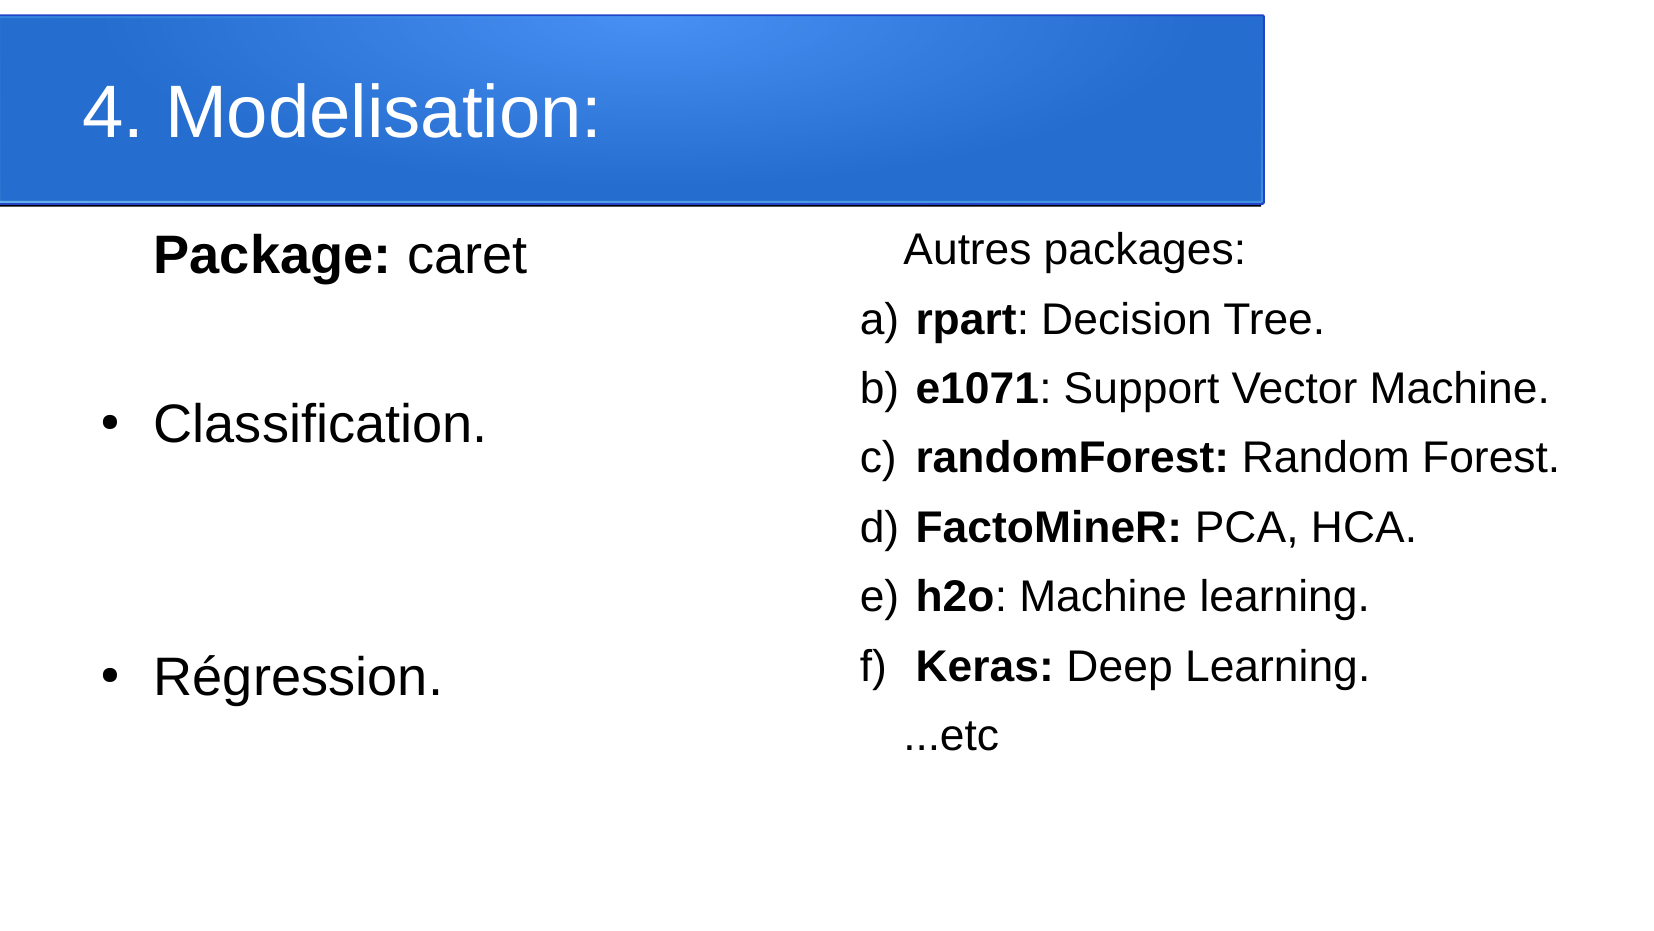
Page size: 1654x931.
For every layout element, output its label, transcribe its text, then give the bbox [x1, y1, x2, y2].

list Package: caret Classification. Régression. [82, 224, 809, 764]
title 4. Modelisation: [82, 35, 1235, 189]
list Autres packages: rpart: Decision Tree. e1071: Support Vector Machine. randomForest: Random Forest. FactoMineR: PCA, HCA. h2o: Machine learning. Keras: Deep Learning. ...etc [845, 224, 1572, 764]
